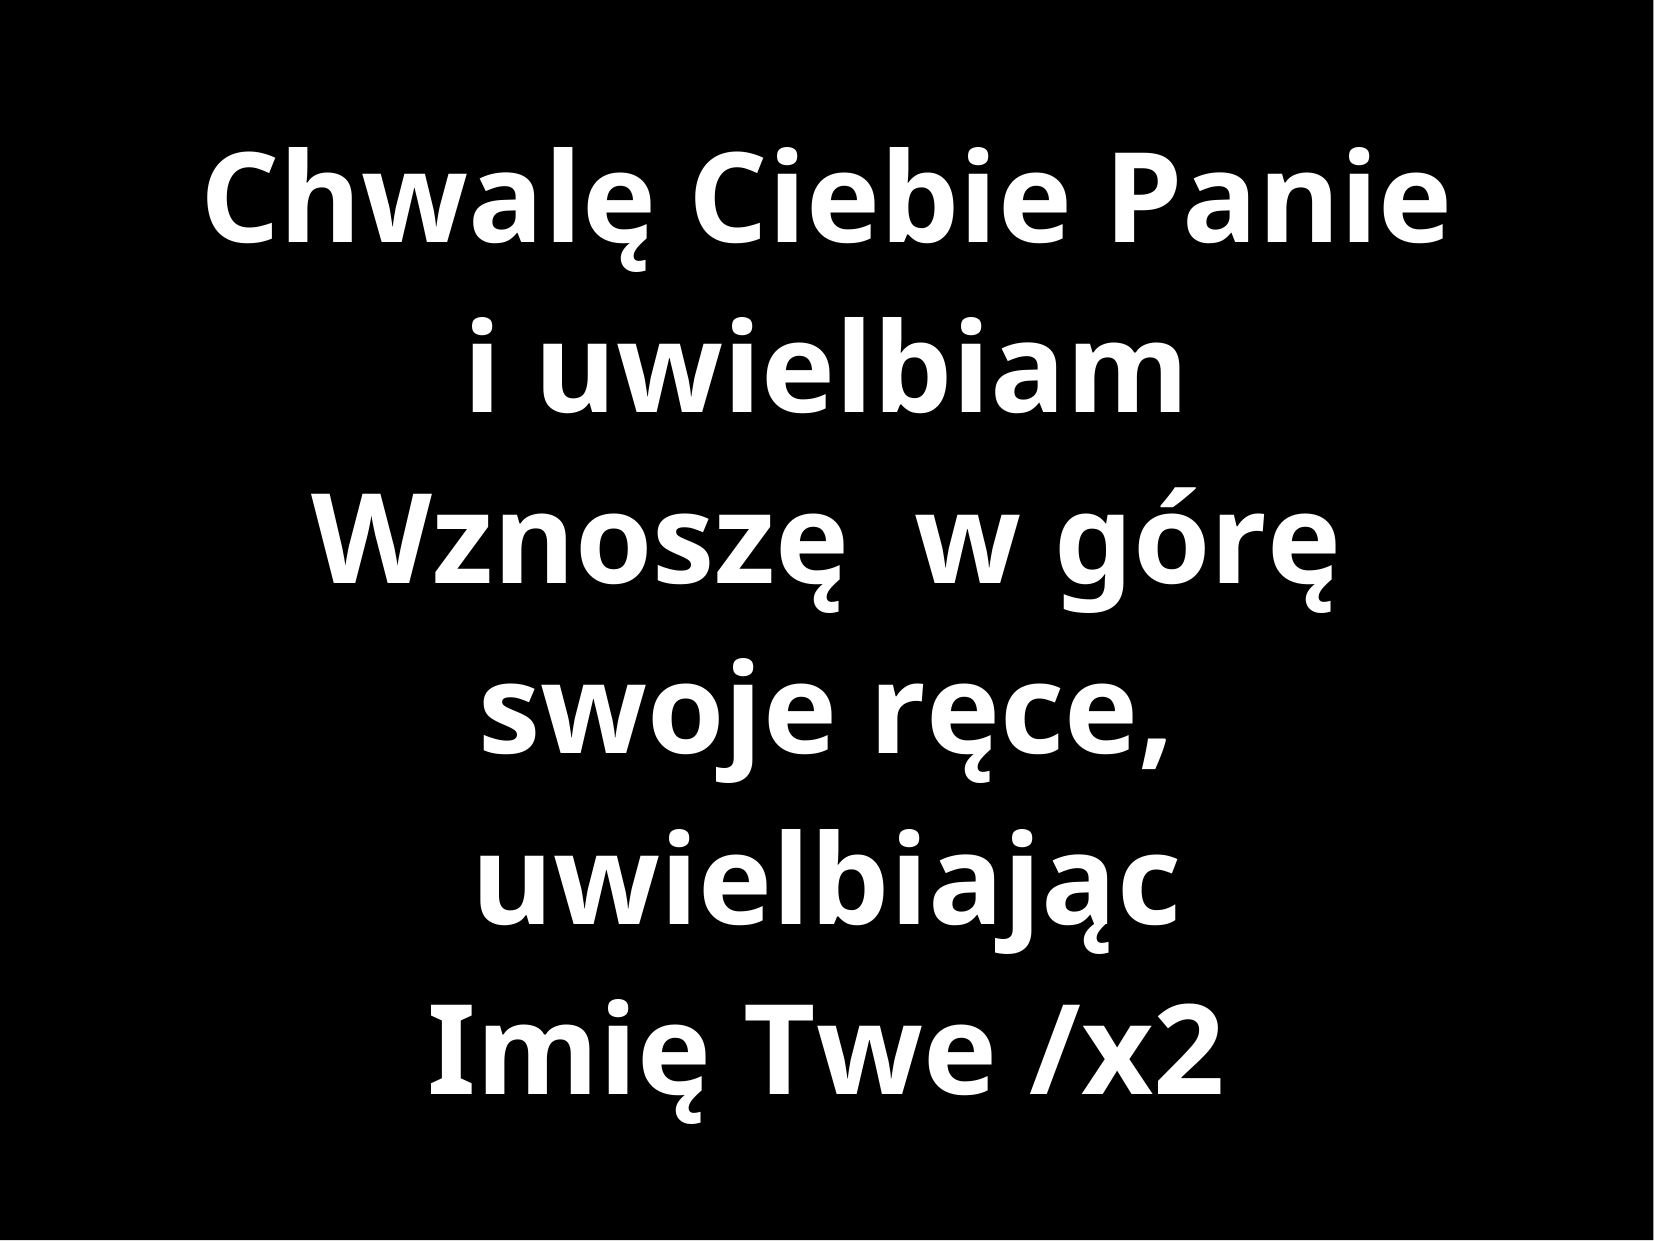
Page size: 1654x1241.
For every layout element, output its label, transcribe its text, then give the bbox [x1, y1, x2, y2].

title Chwalę Ciebie Panie i uwielbiam Wznoszę w górę swoje ręce, uwielbiając Imię Twe /x2 [0, 0, 1654, 1241]
